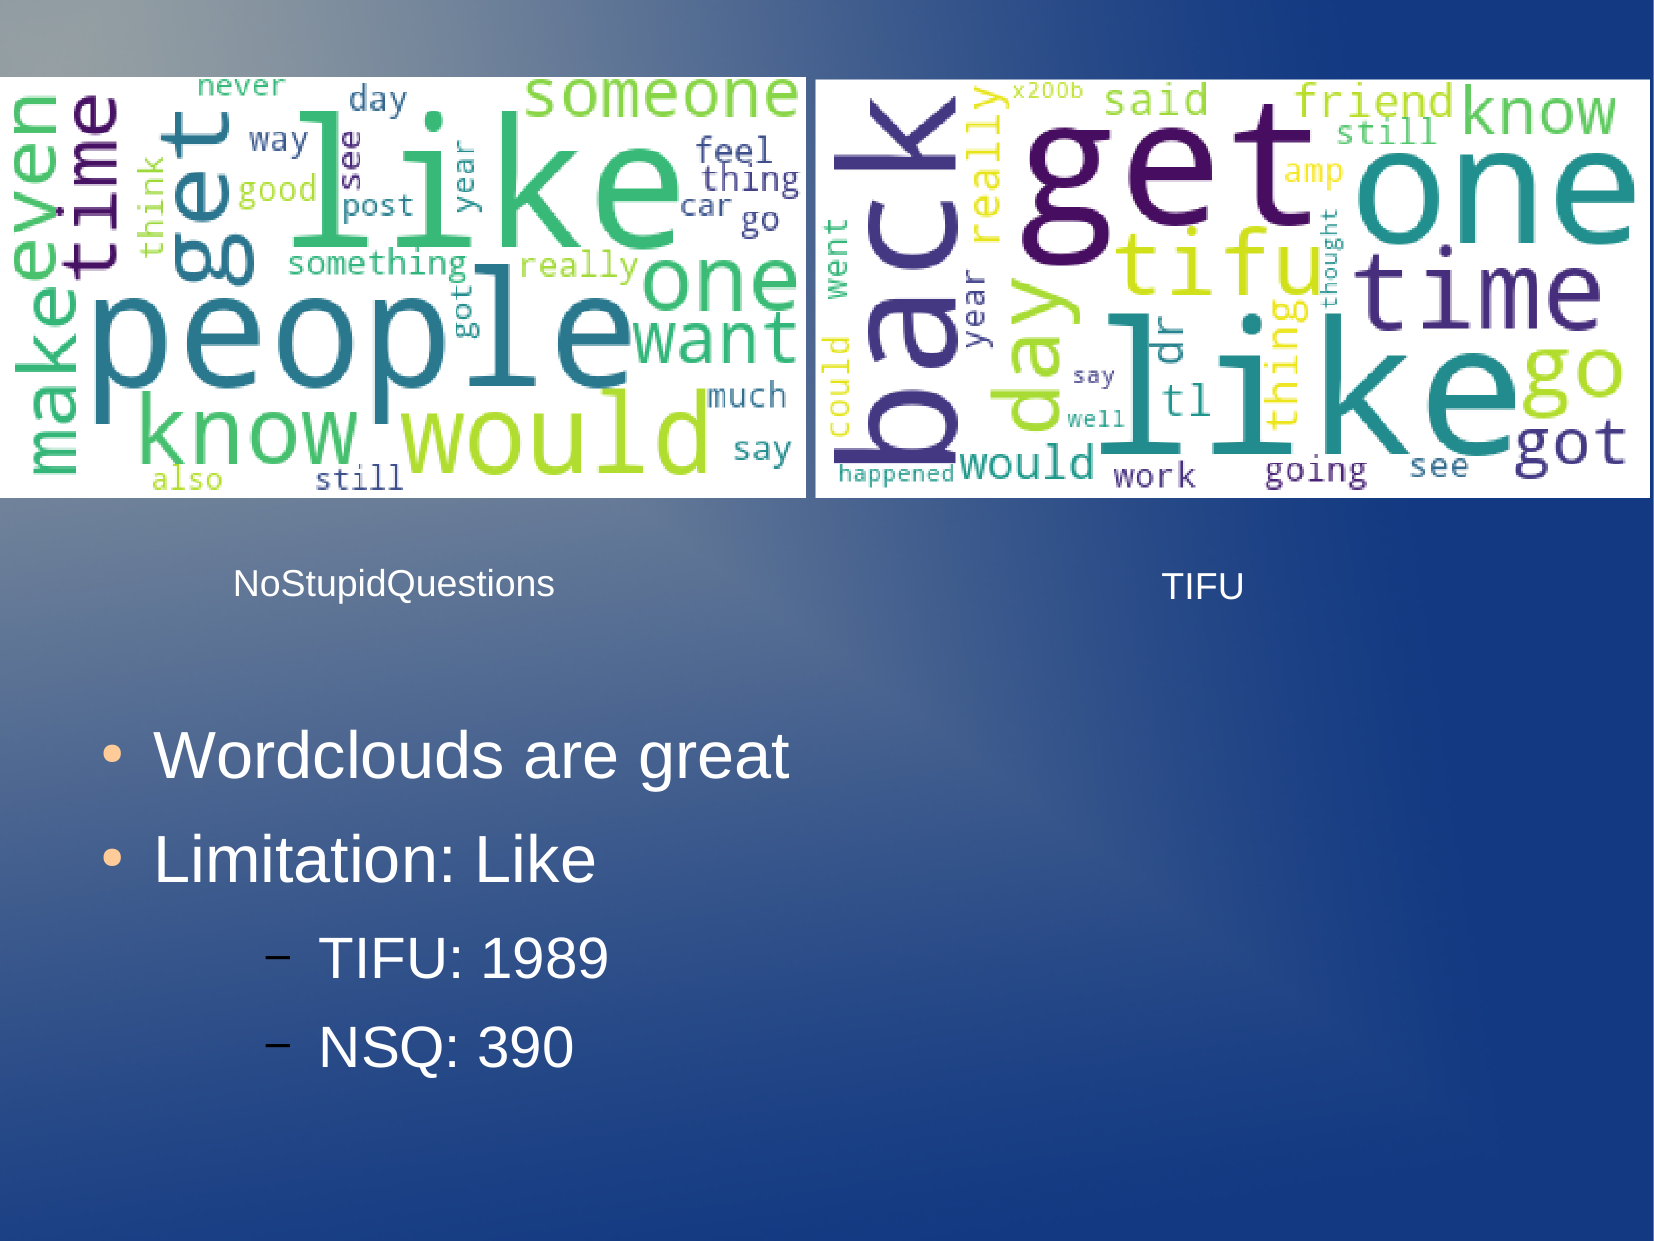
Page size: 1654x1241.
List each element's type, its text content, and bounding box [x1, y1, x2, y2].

list Wordclouds are great Limitation: Like TIFU: 1989 NSQ: 390 [82, 717, 1571, 1109]
picture [0, 0, 1654, 1241]
text_box TIFU [1146, 558, 1261, 616]
text_box NoStupidQuestions [218, 555, 571, 612]
